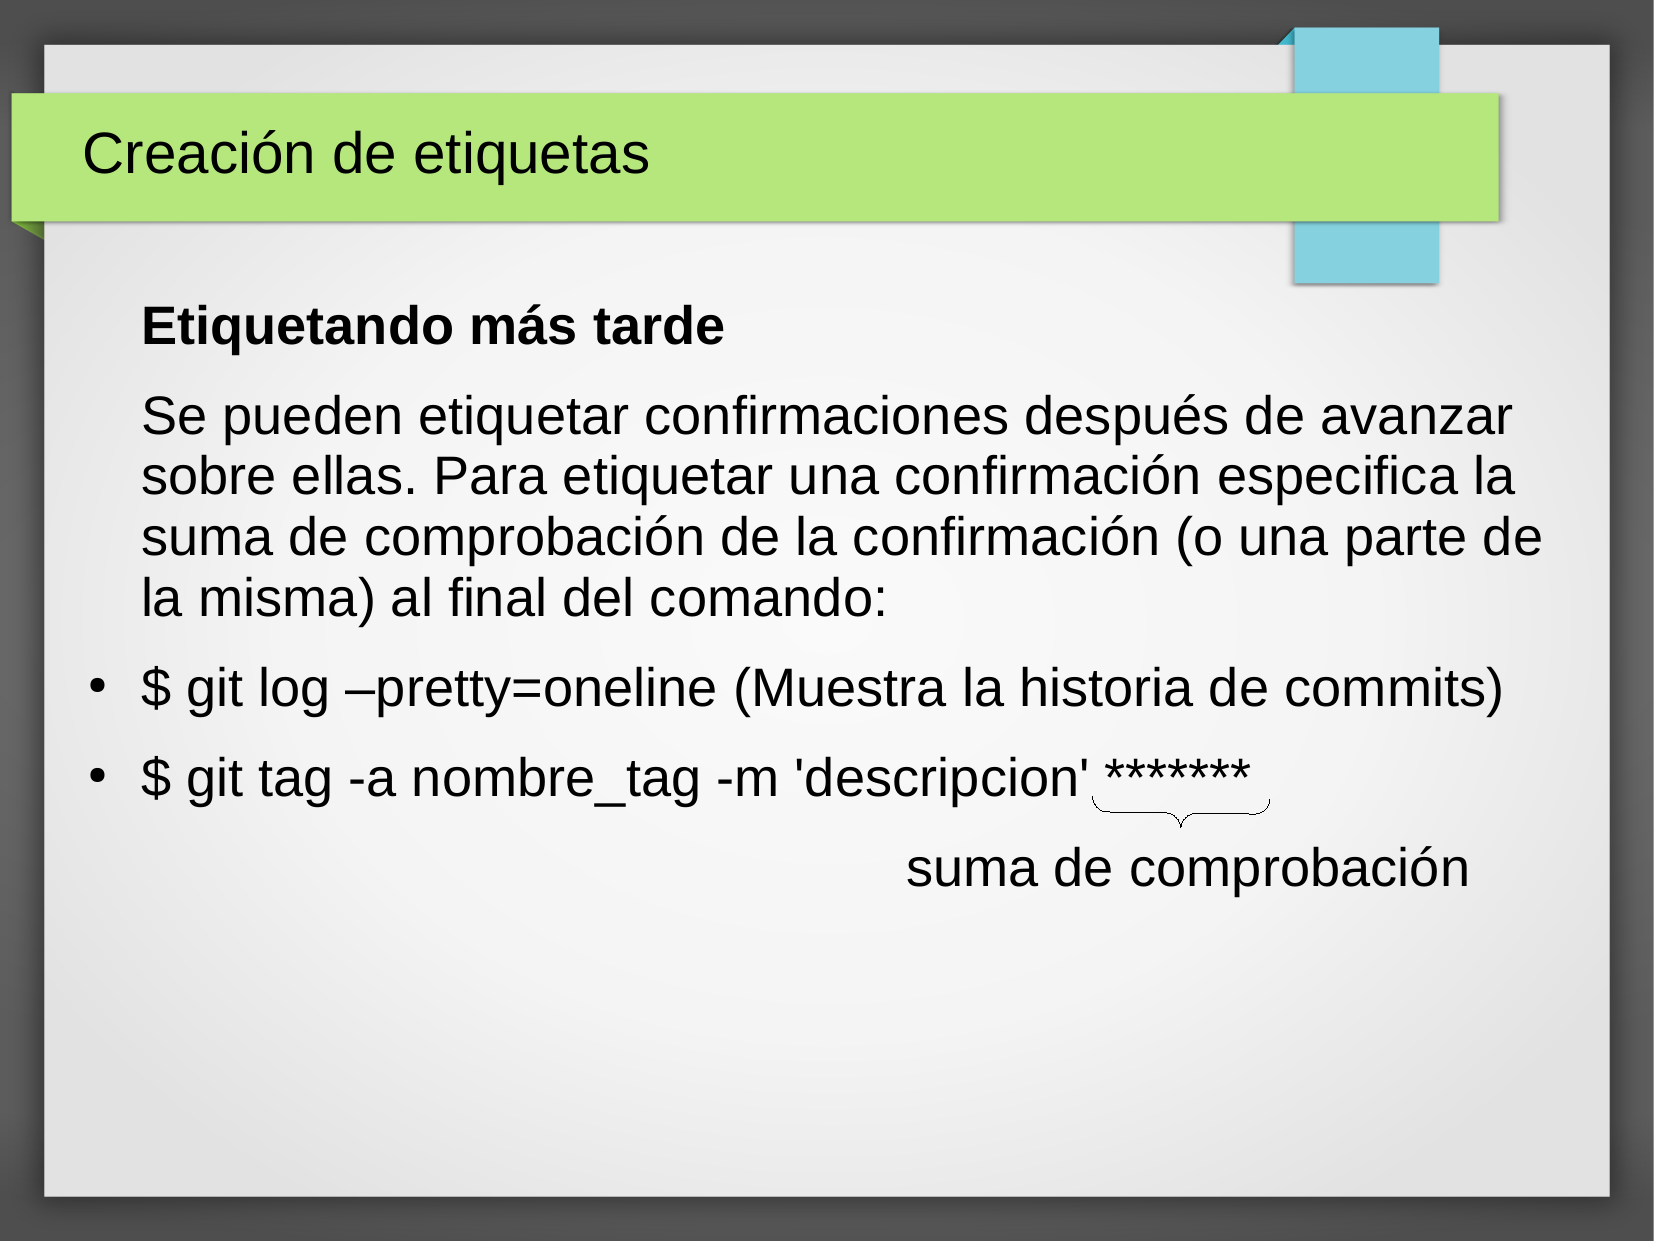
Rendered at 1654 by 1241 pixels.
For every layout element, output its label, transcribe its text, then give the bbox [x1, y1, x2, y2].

picture [0, 0, 1654, 1241]
list Etiquetando más tarde Se pueden etiquetar confirmaciones después de avanzar sobre ellas. Para etiquetar una confirmación especifica la suma de comprobación de la confirmación (o una parte de la misma) al final del comando: $ git log –pretty=oneline (Muestra la historia de commits) $ git tag -a nombre_tag -m 'descripcion' ******* suma de comprobación [70, 295, 1559, 1015]
title Creación de etiquetas [82, 94, 1264, 213]
